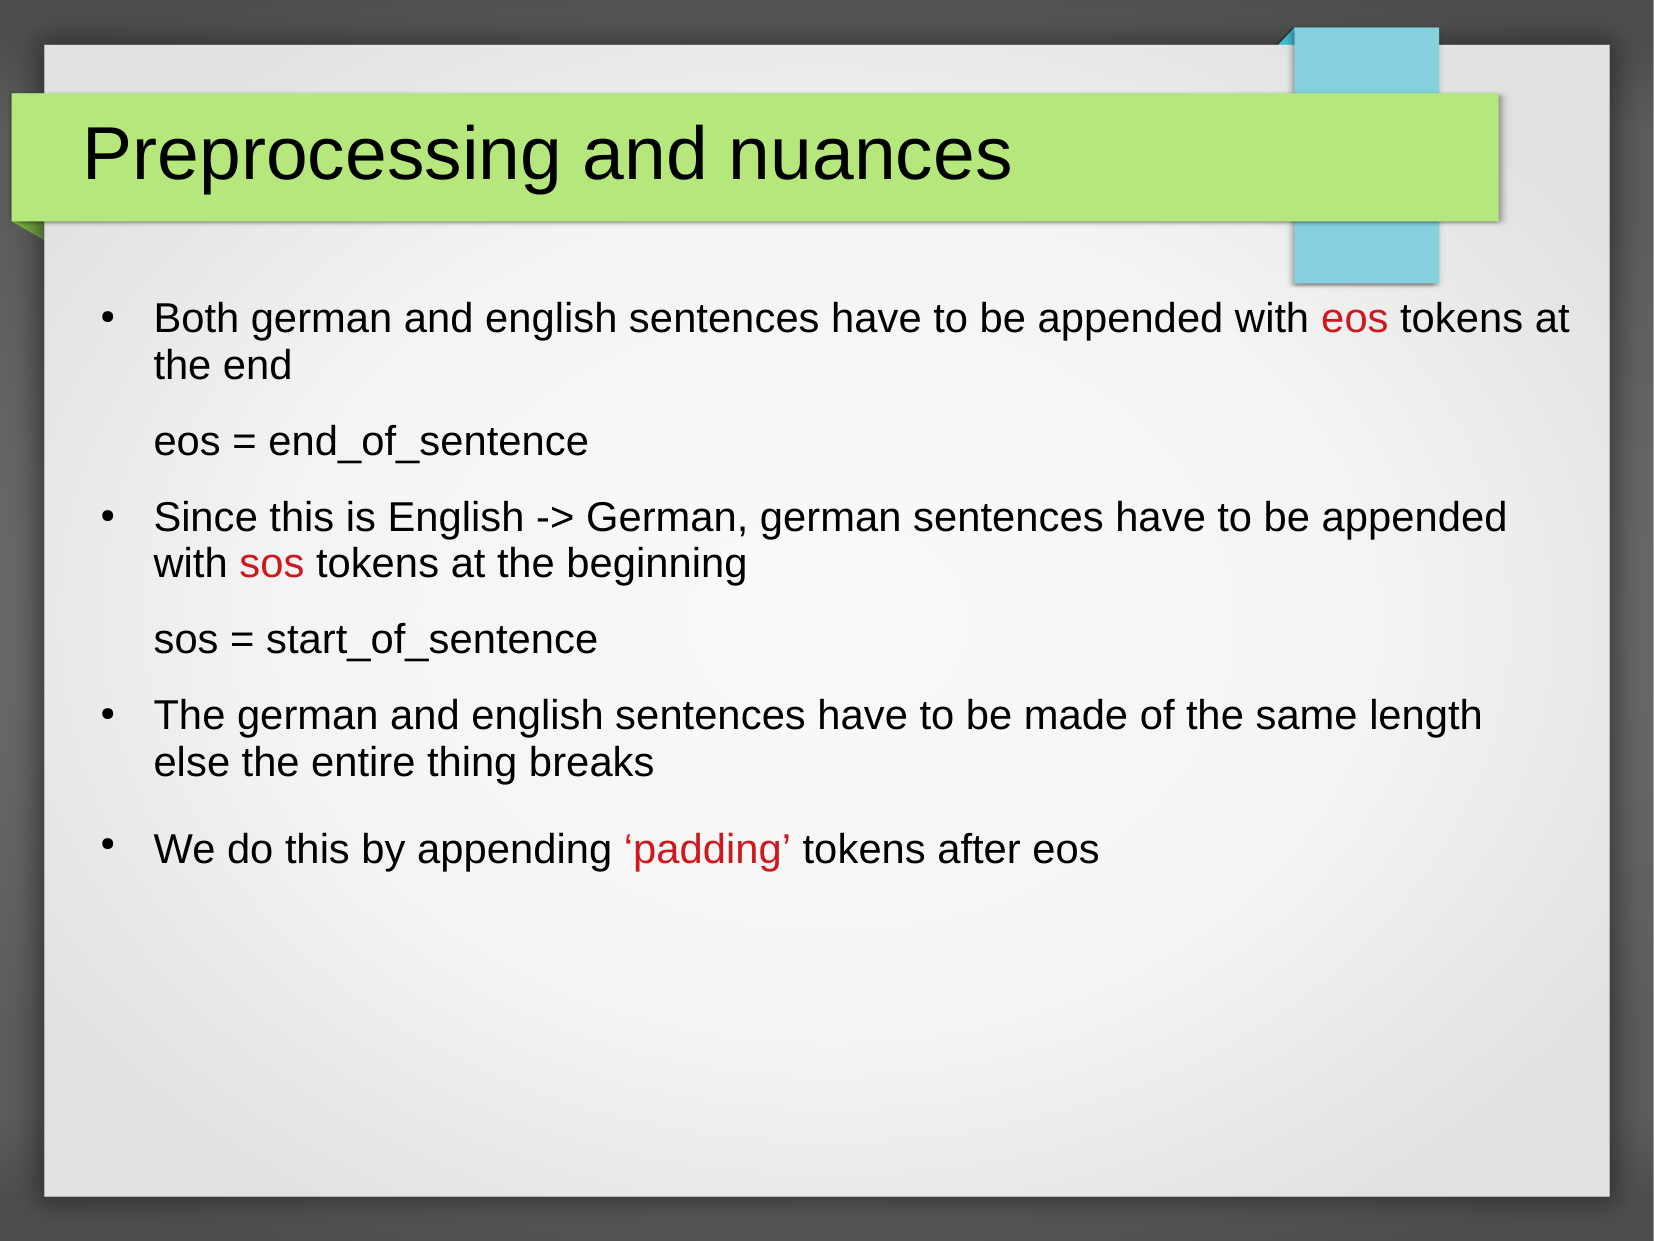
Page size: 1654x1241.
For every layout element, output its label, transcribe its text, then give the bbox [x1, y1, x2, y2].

list Both german and english sentences have to be appended with eos tokens at the end eos = end_of_sentence Since this is English -> German, german sentences have to be appended with sos tokens at the beginning sos = start_of_sentence The german and english sentences have to be made of the same length else the entire thing breaks We do this by appending ‘padding’ tokens after eos [82, 295, 1571, 1015]
title Preprocessing and nuances [82, 94, 1264, 213]
picture [0, 0, 1654, 1241]
